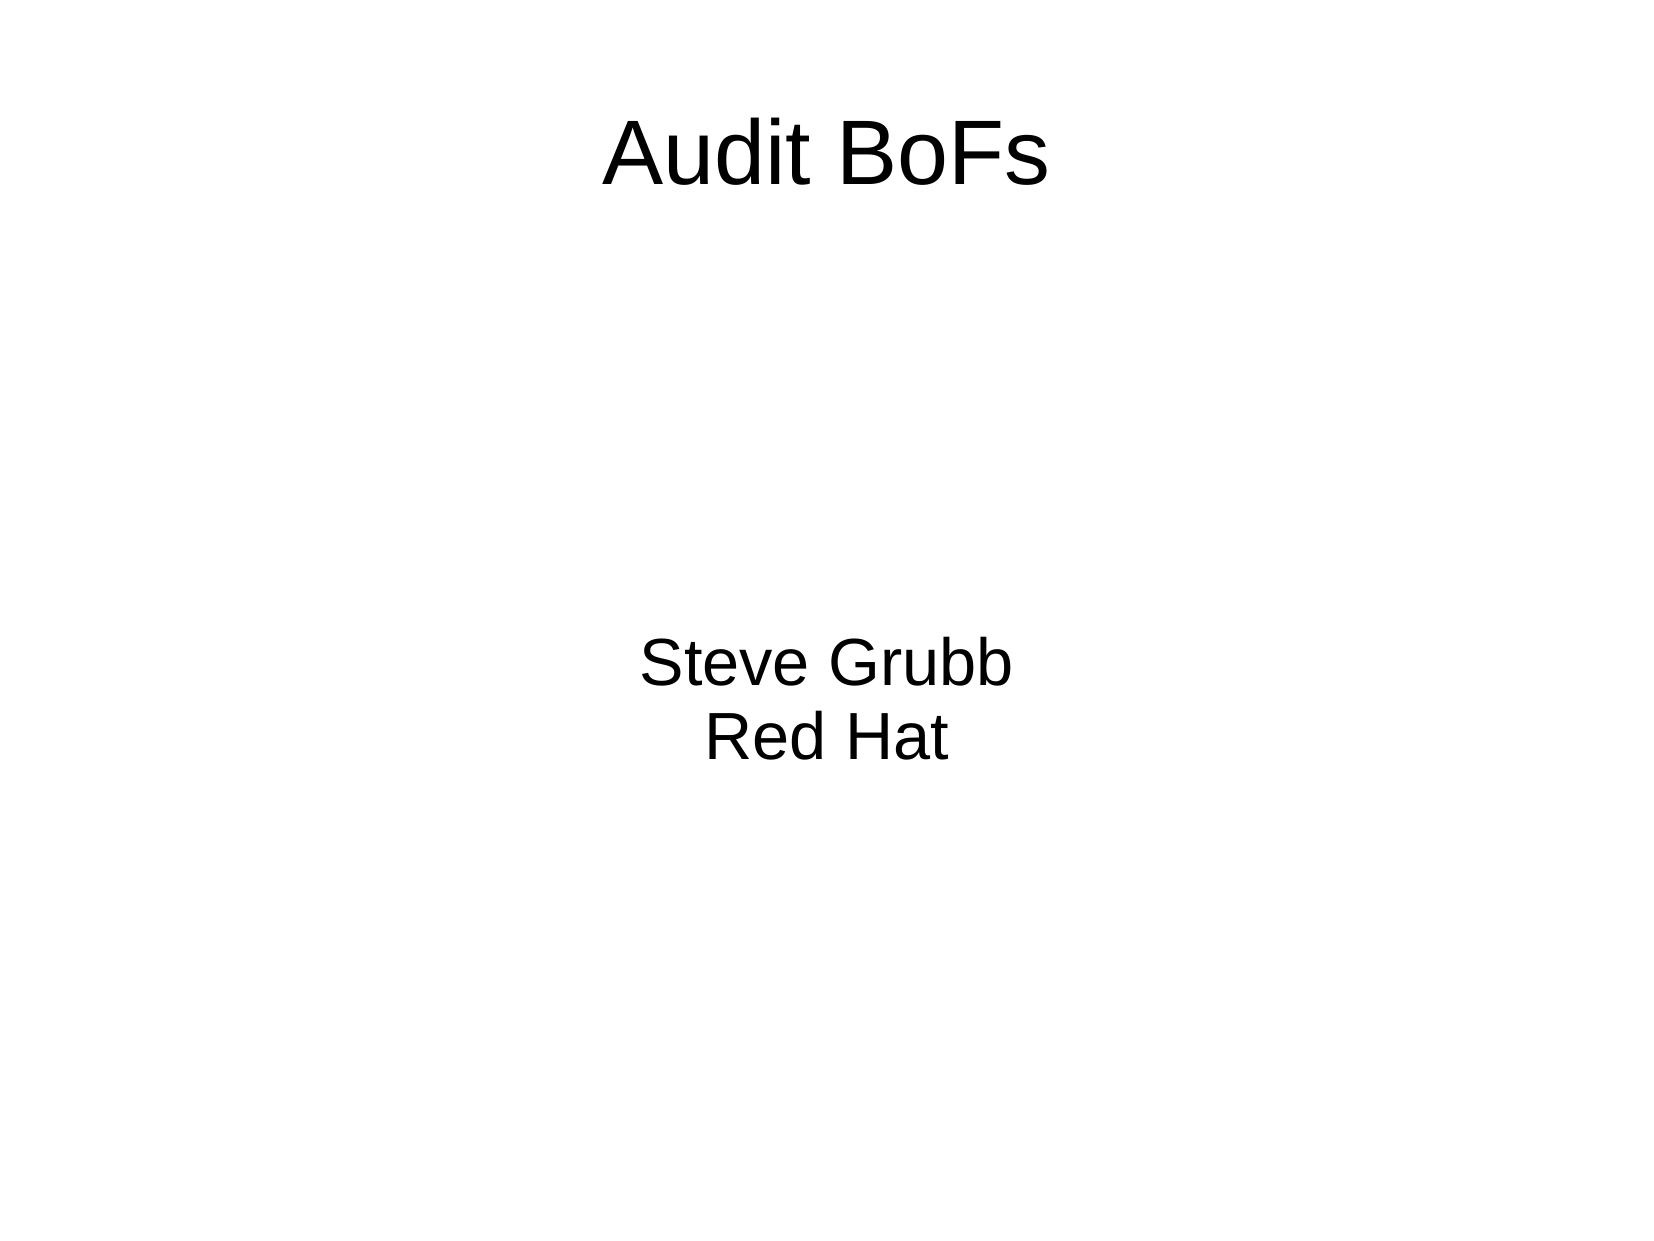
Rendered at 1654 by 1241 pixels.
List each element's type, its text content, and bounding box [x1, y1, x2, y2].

title Audit BoFs [82, 56, 1571, 250]
subtitle Steve Grubb Red Hat [82, 297, 1571, 1102]
